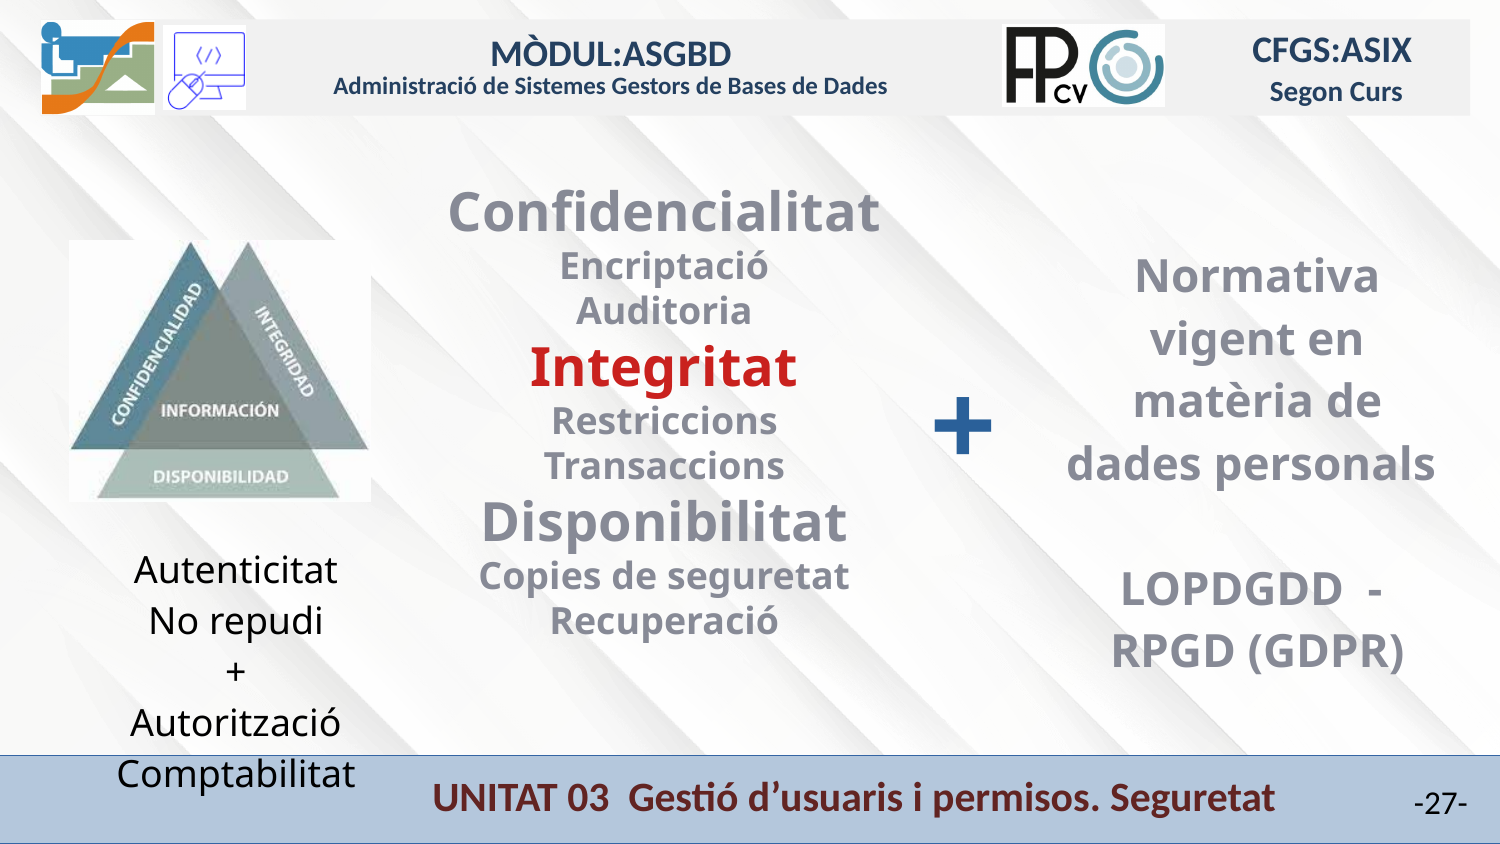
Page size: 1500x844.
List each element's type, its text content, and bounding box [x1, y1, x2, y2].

text_box Autenticitat No repudi + Autorització Comptabilitat [59, 535, 413, 739]
title Confidencialitat Encriptació Auditoria Integritat Restriccions Transaccions Disponibilitat Copies de seguretat Recuperació [442, 177, 886, 709]
picture [0, 0, 1500, 755]
text_box + [915, 354, 1034, 495]
text_box Normativa vigent en matèria de dades personals LOPDGDD - RPGD (GDPR) [1050, 236, 1464, 628]
